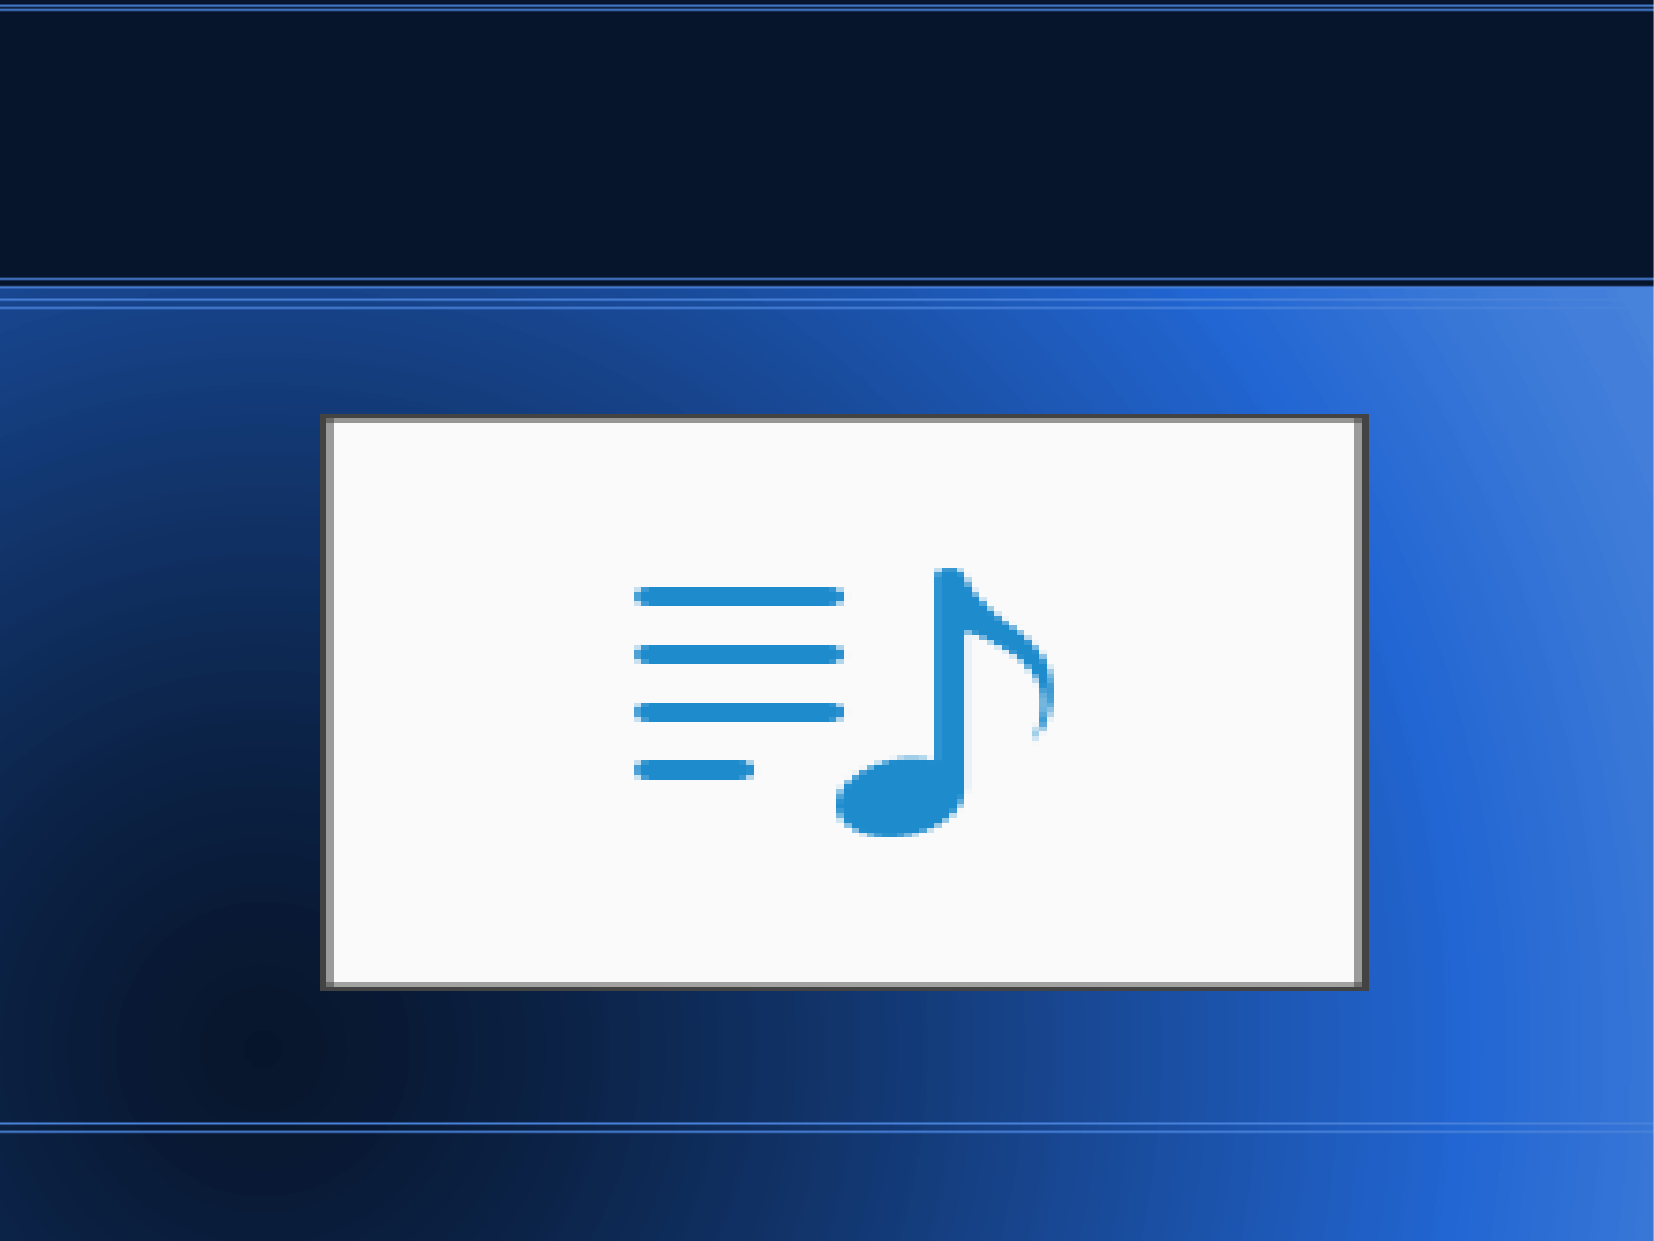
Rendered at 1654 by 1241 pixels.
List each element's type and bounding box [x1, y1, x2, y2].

picture [0, 0, 1654, 1241]
text_box [318, 413, 1371, 993]
